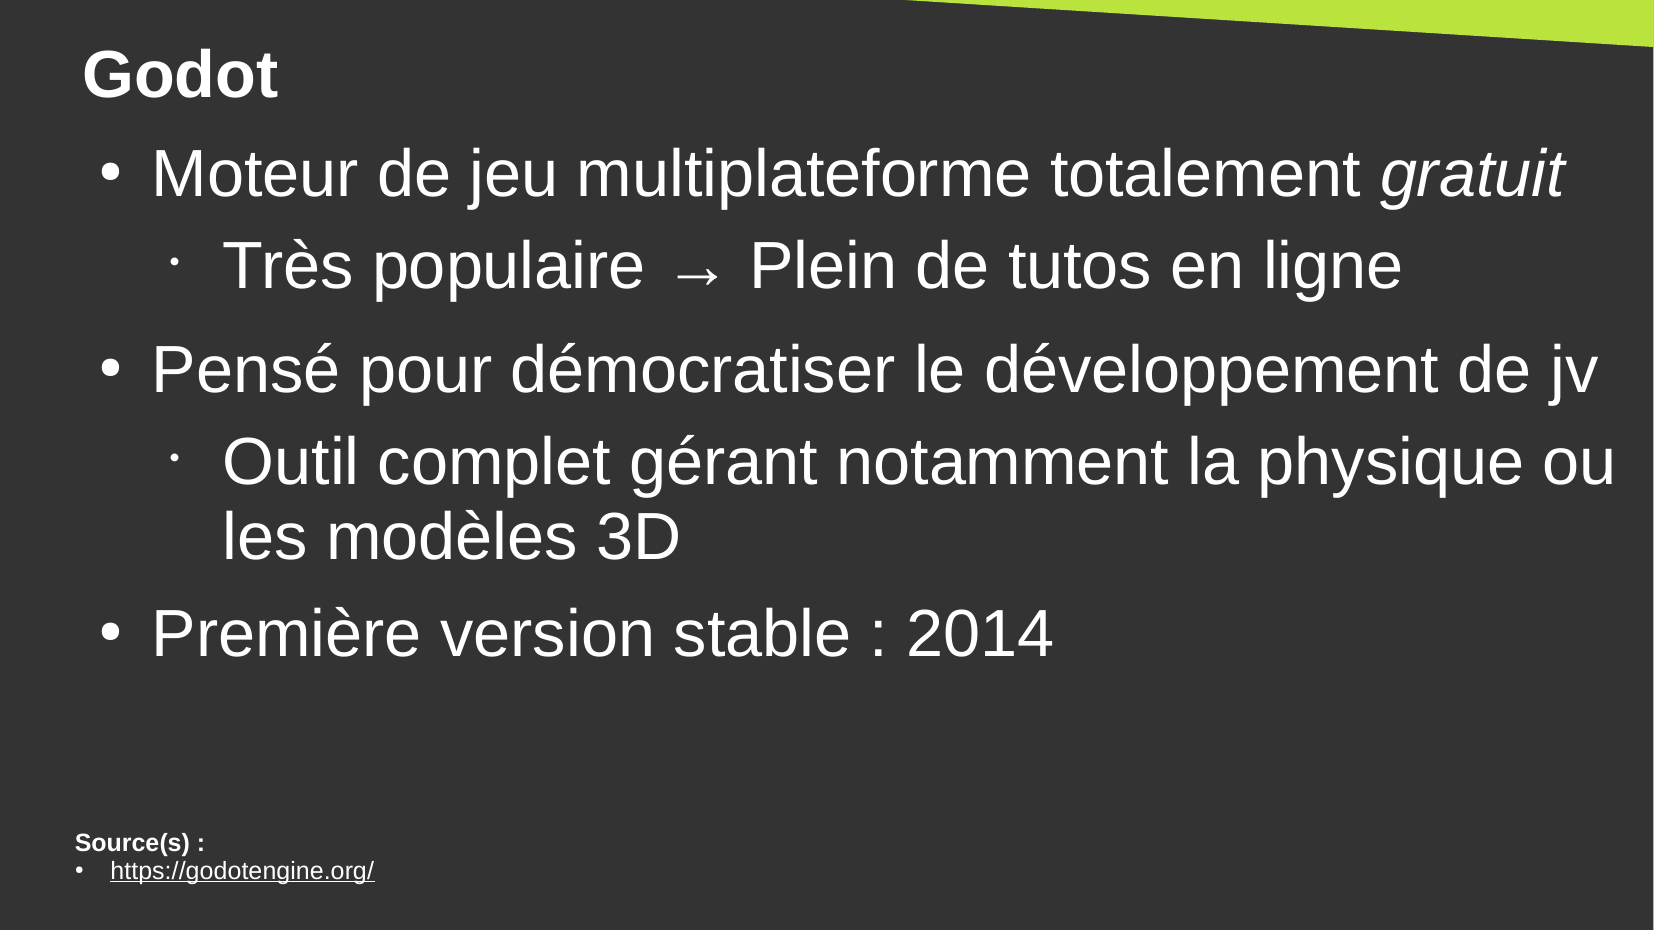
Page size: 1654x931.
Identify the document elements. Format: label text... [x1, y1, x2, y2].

text_box [904, 0, 1654, 48]
text_box Source(s) : https://godotengine.org/ [60, 821, 1546, 921]
title Godot [82, 37, 1571, 112]
list Moteur de jeu multiplateforme totalement gratuit Très populaire → Plein de tutos en ligne Pensé pour démocratiser le développement de jv Outil complet gérant notamment la physique ou les modèles 3D Première version stable : 2014 [80, 135, 1620, 721]
